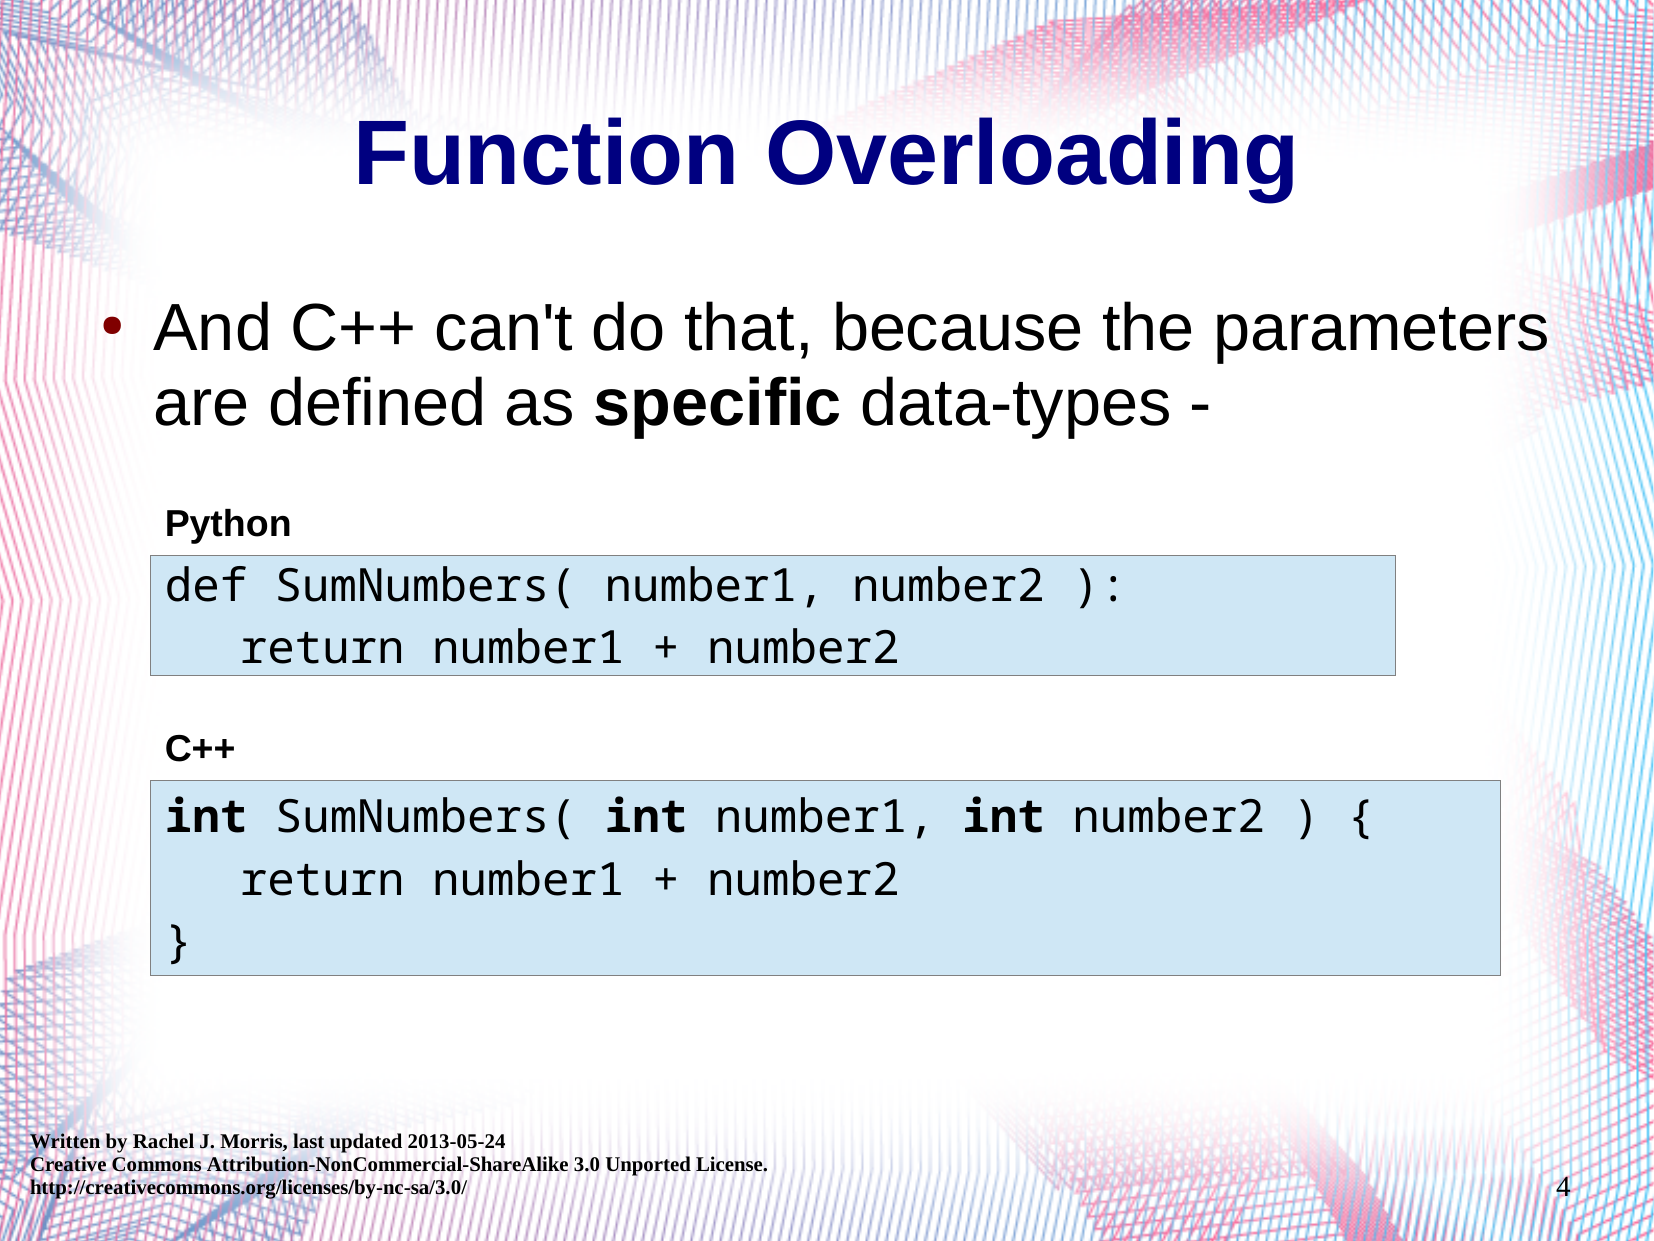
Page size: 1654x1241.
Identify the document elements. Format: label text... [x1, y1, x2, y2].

title Function Overloading [82, 49, 1571, 257]
picture [0, 0, 1654, 1241]
list And C++ can't do that, because the parameters are defined as specific data-types - [82, 290, 1571, 526]
text_box C++ [150, 720, 331, 777]
text_box Python [150, 495, 331, 552]
text_box int SumNumbers( int number1, int number2 ) { return number1 + number2 } [150, 780, 1501, 976]
text_box def SumNumbers( number1, number2 ): return number1 + number2 [150, 555, 1396, 676]
